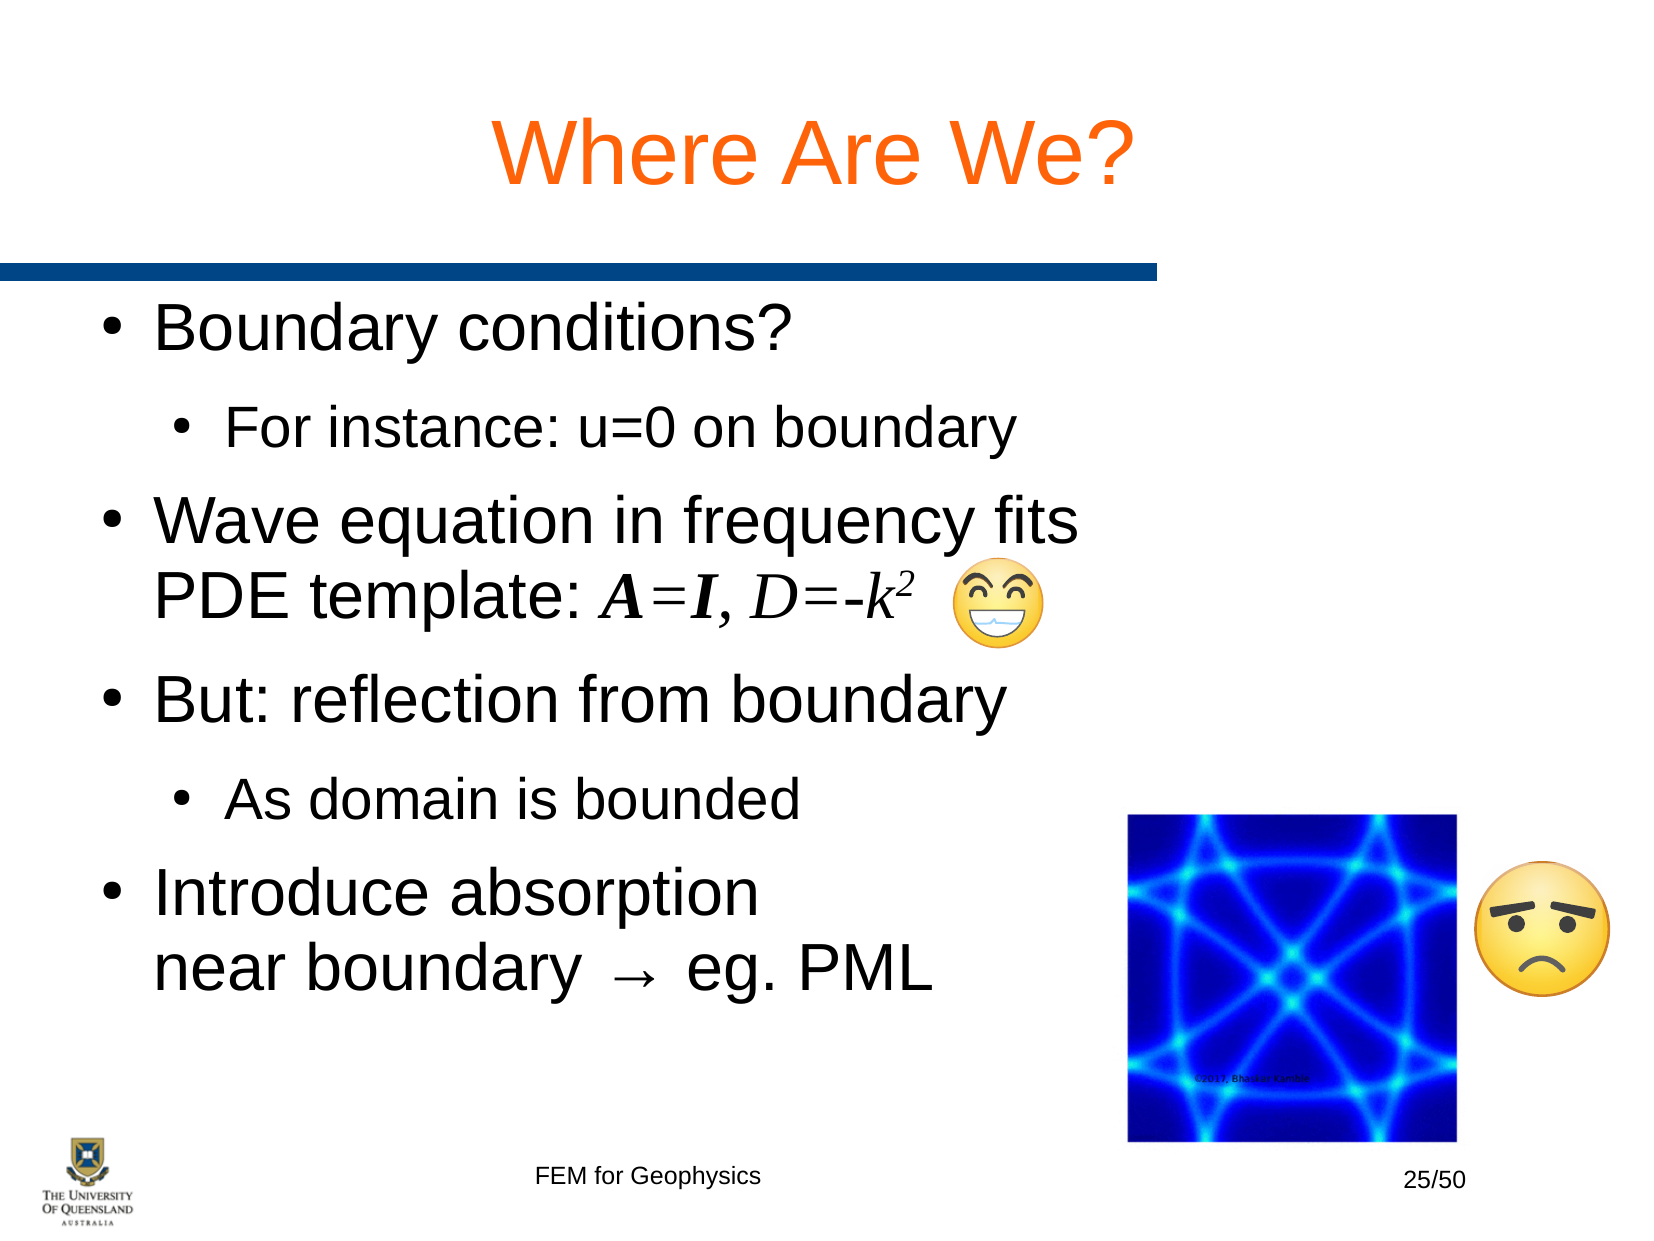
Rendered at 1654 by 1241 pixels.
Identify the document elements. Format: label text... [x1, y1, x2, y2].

picture [945, 549, 1052, 657]
picture [35, 1133, 142, 1235]
picture [1112, 800, 1470, 1154]
list Boundary conditions? For instance: u=0 on boundary Wave equation in frequency fits PDE template: A=I, D=-k2 But: reflection from boundary As domain is bounded Introduce absorption near boundary → eg. PML [82, 290, 1574, 1010]
picture [1474, 861, 1611, 997]
title Where Are We? [82, 49, 1571, 257]
